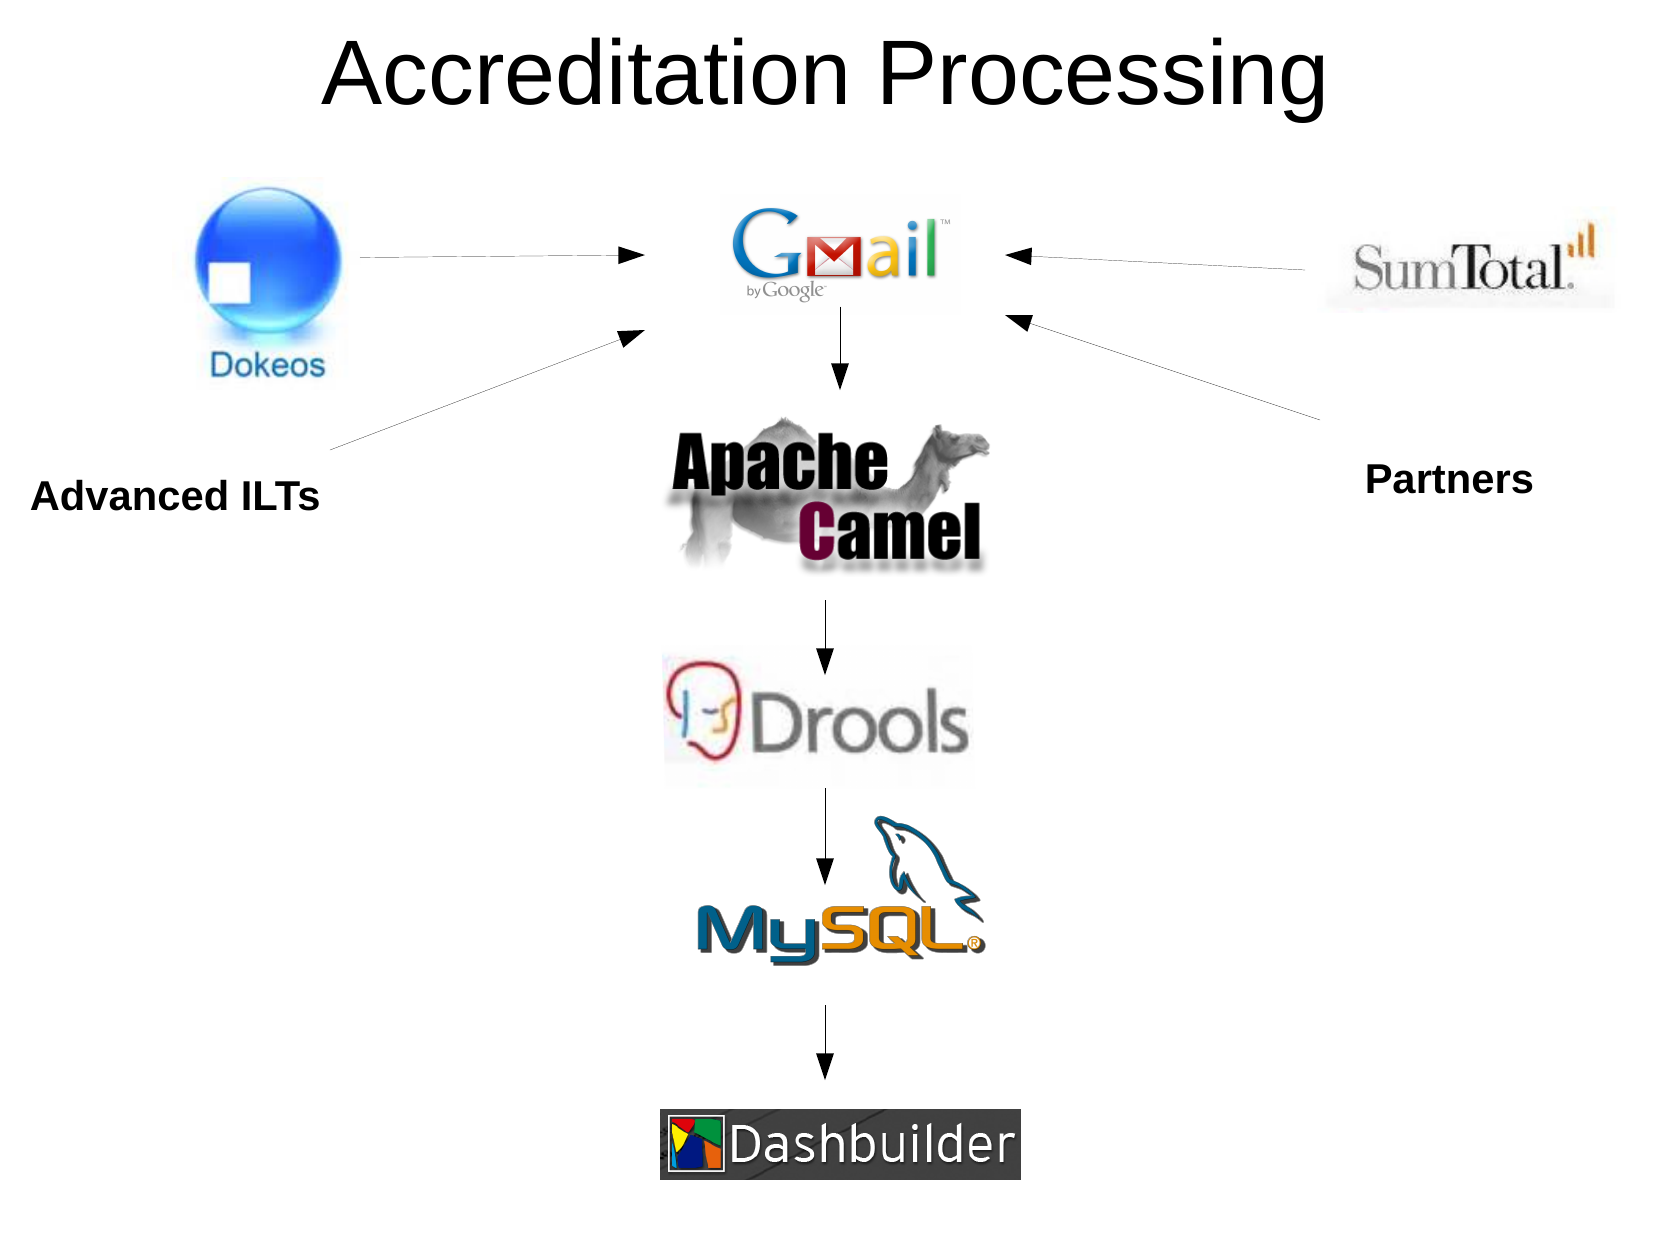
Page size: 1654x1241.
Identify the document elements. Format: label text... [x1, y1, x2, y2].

picture [1317, 194, 1621, 313]
picture [172, 177, 361, 391]
picture [673, 810, 1006, 976]
text_box Partners [1350, 448, 1576, 511]
picture [720, 194, 961, 316]
title Accreditation Processing [82, 15, 1571, 131]
text_box Advanced ILTs [15, 465, 346, 527]
picture [660, 1109, 1021, 1180]
picture [660, 645, 976, 789]
picture [654, 404, 1006, 577]
